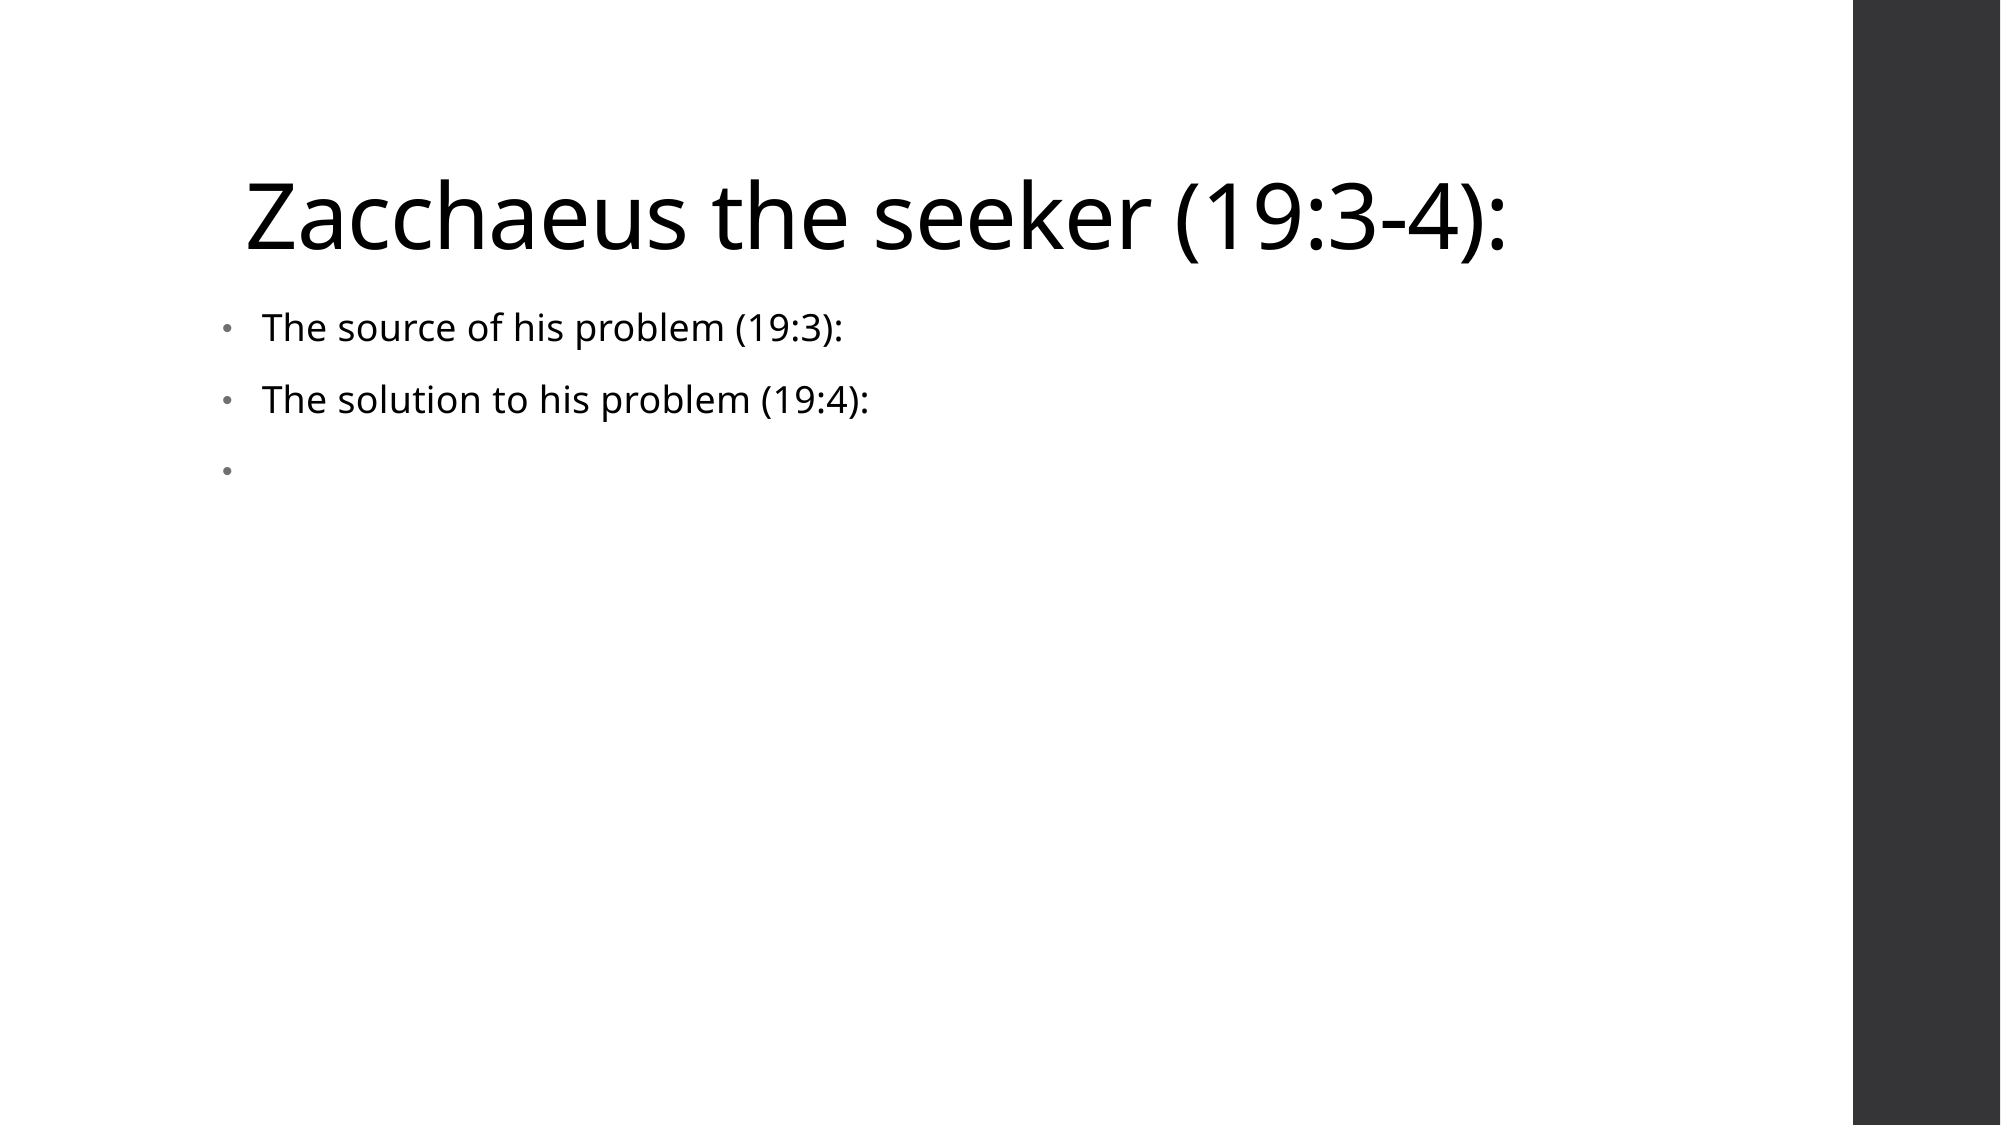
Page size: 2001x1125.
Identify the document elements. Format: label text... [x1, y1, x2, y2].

title Zacchaeus the seeker (19:3-4): [206, 60, 1797, 278]
list The source of his problem (19:3): The solution to his problem (19:4): [206, 299, 1617, 1014]
